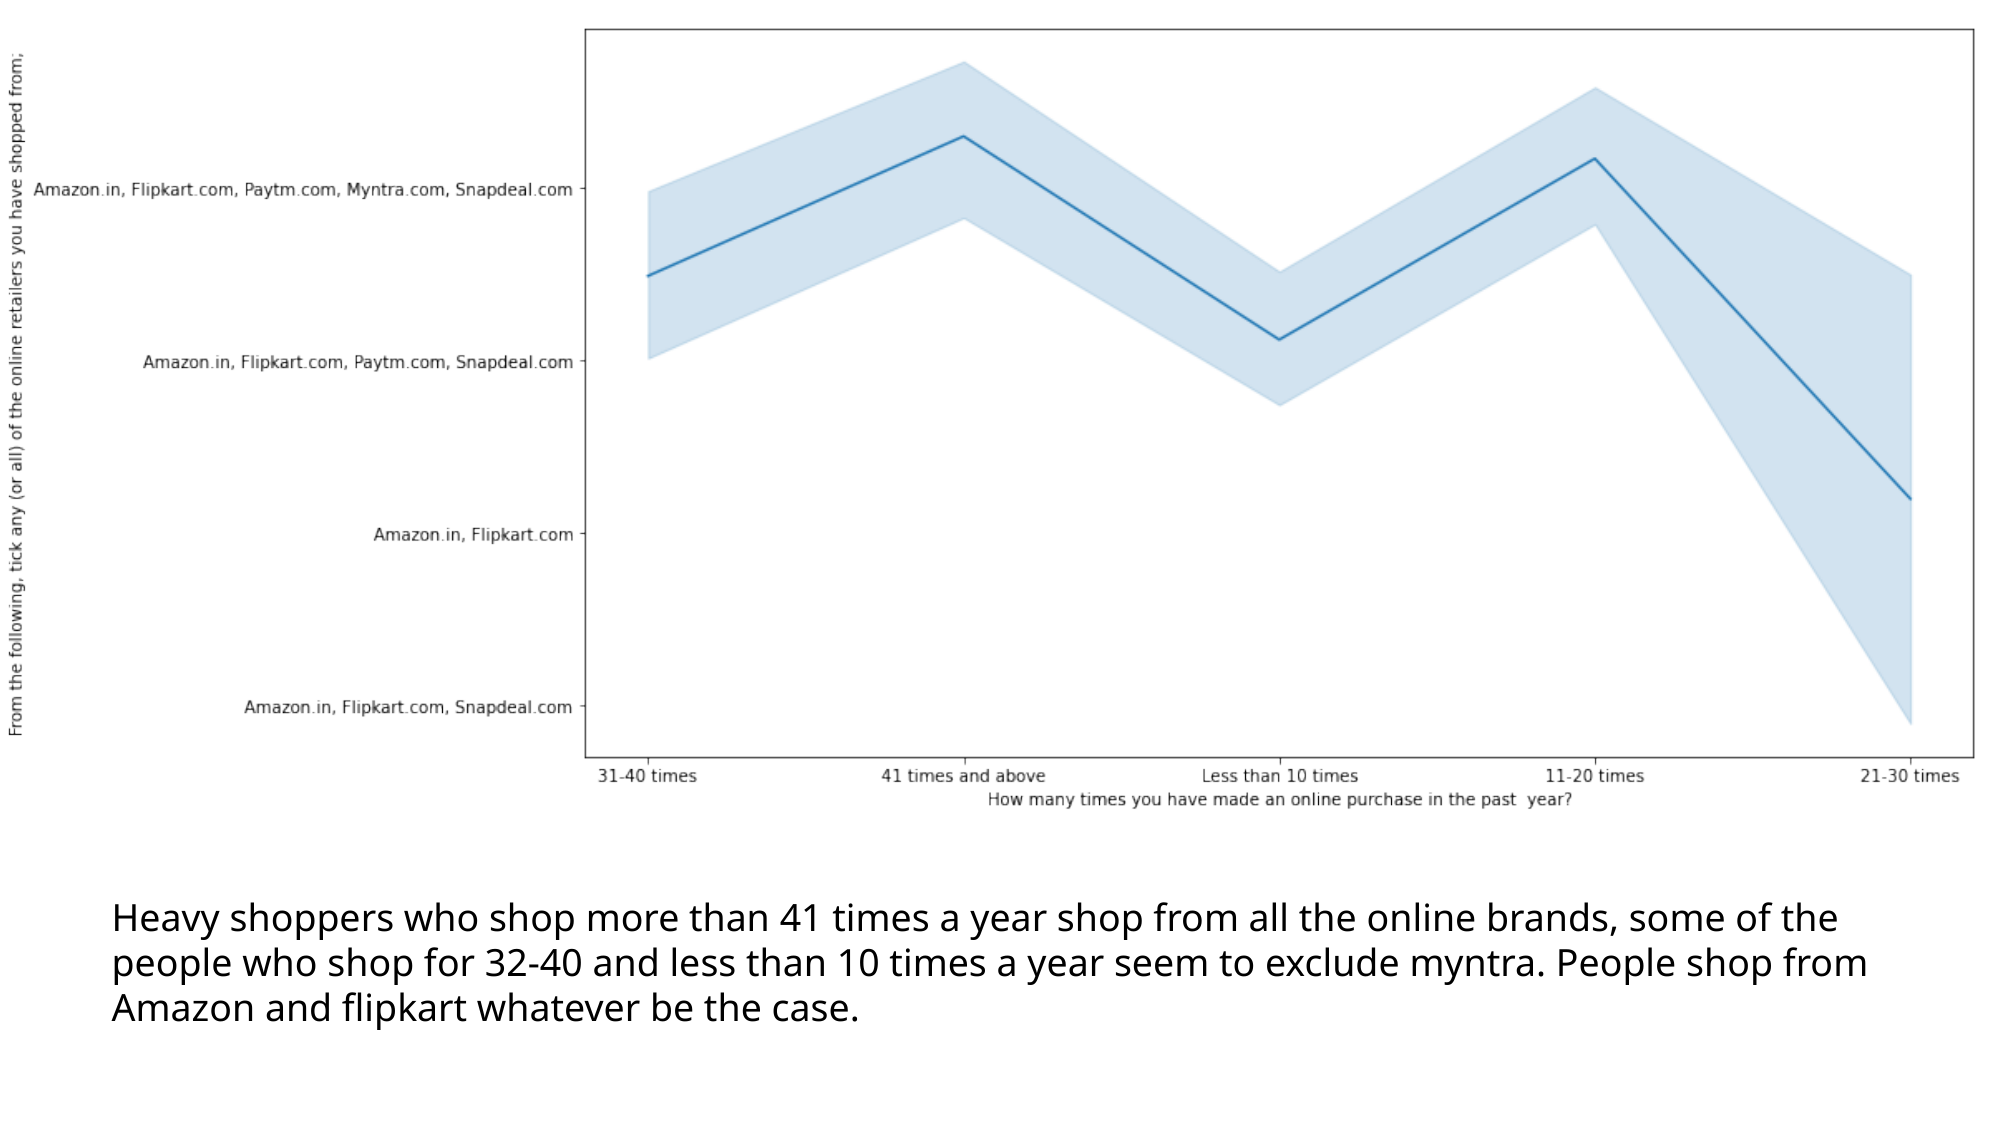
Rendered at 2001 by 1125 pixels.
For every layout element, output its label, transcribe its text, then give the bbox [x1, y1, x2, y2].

text_box Heavy shoppers who shop more than 41 times a year shop from all the online brands, some of the people who shop for 32-40 and less than 10 times a year seem to exclude myntra. People shop from Amazon and flipkart whatever be the case. [96, 886, 1958, 1038]
picture [0, 17, 1985, 821]
